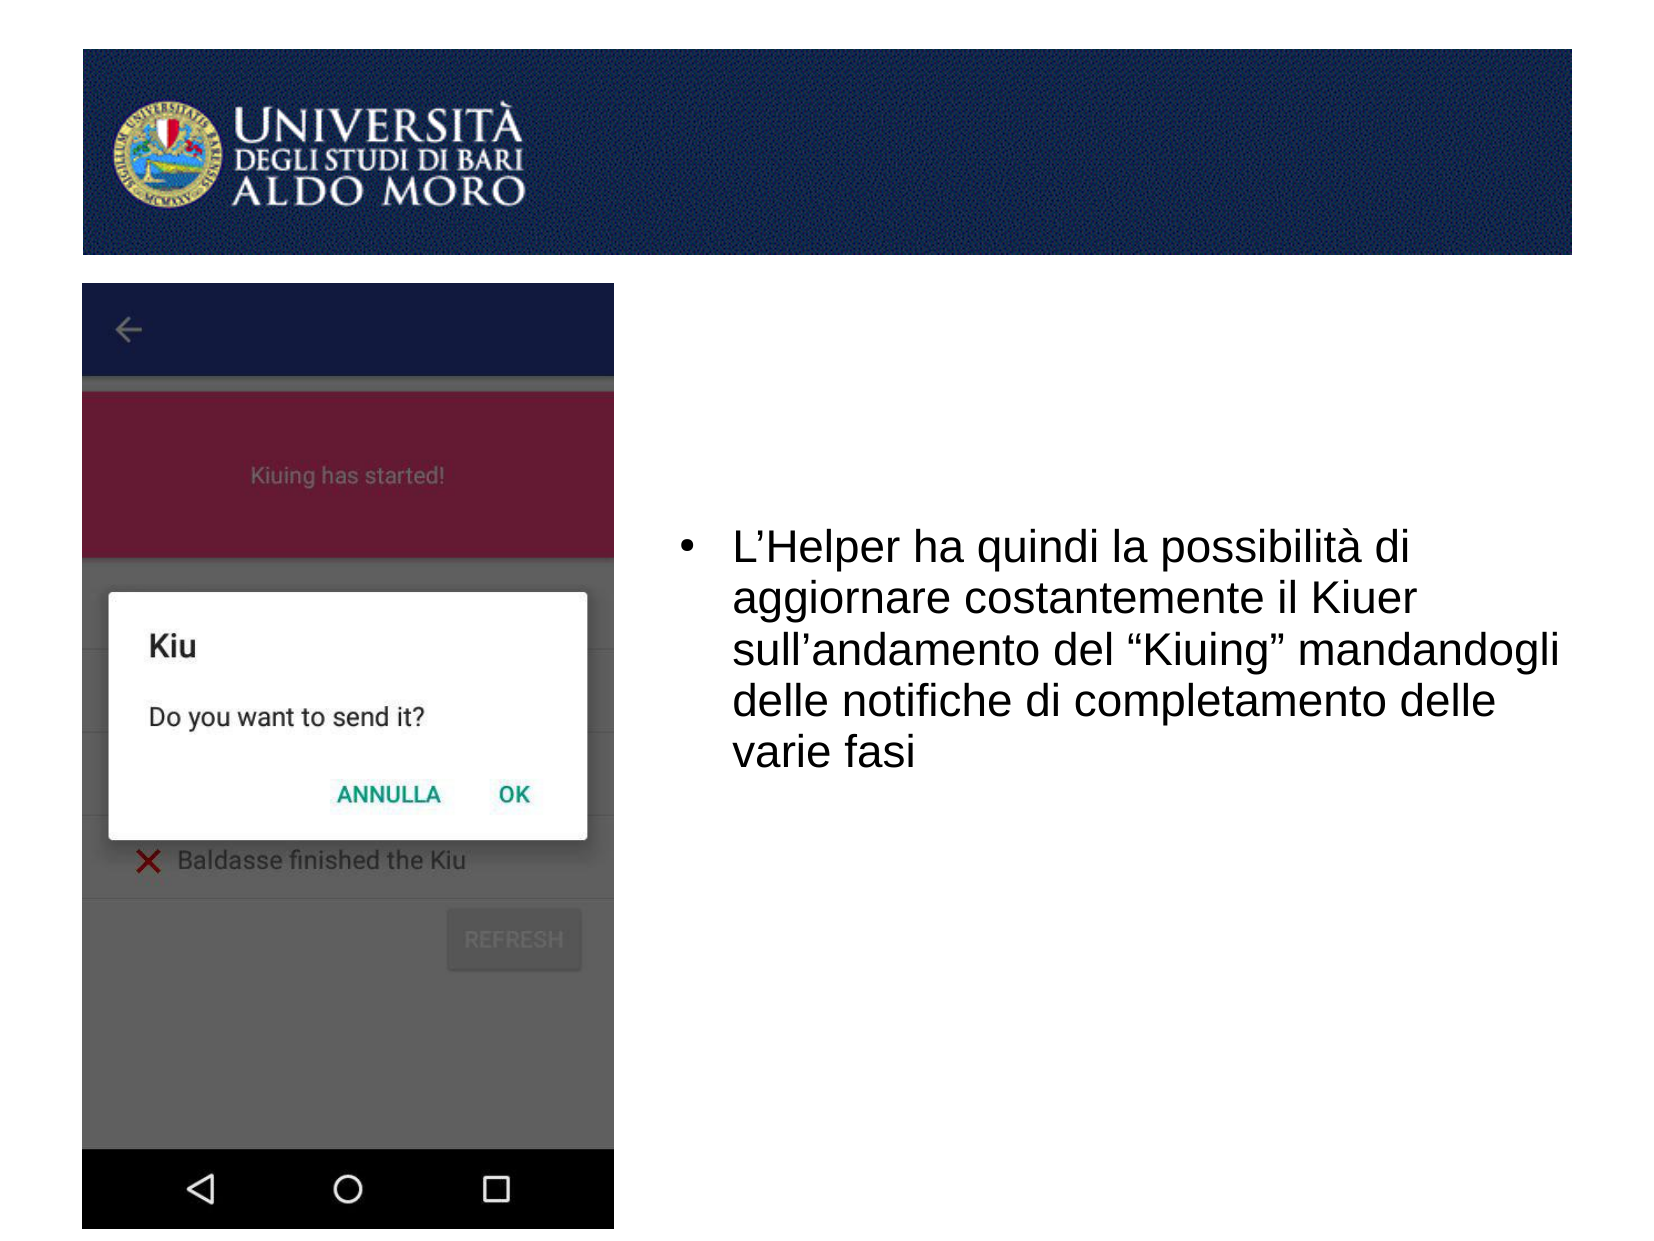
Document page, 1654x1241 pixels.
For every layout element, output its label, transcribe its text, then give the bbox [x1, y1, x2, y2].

list L’Helper ha quindi la possibilità di aggiornare costantemente il Kiuer sull’andamento del “Kiuing” mandandogli delle notifiche di completamento delle varie fasi [661, 520, 1571, 1241]
picture [83, 49, 1572, 255]
picture [82, 283, 614, 1229]
